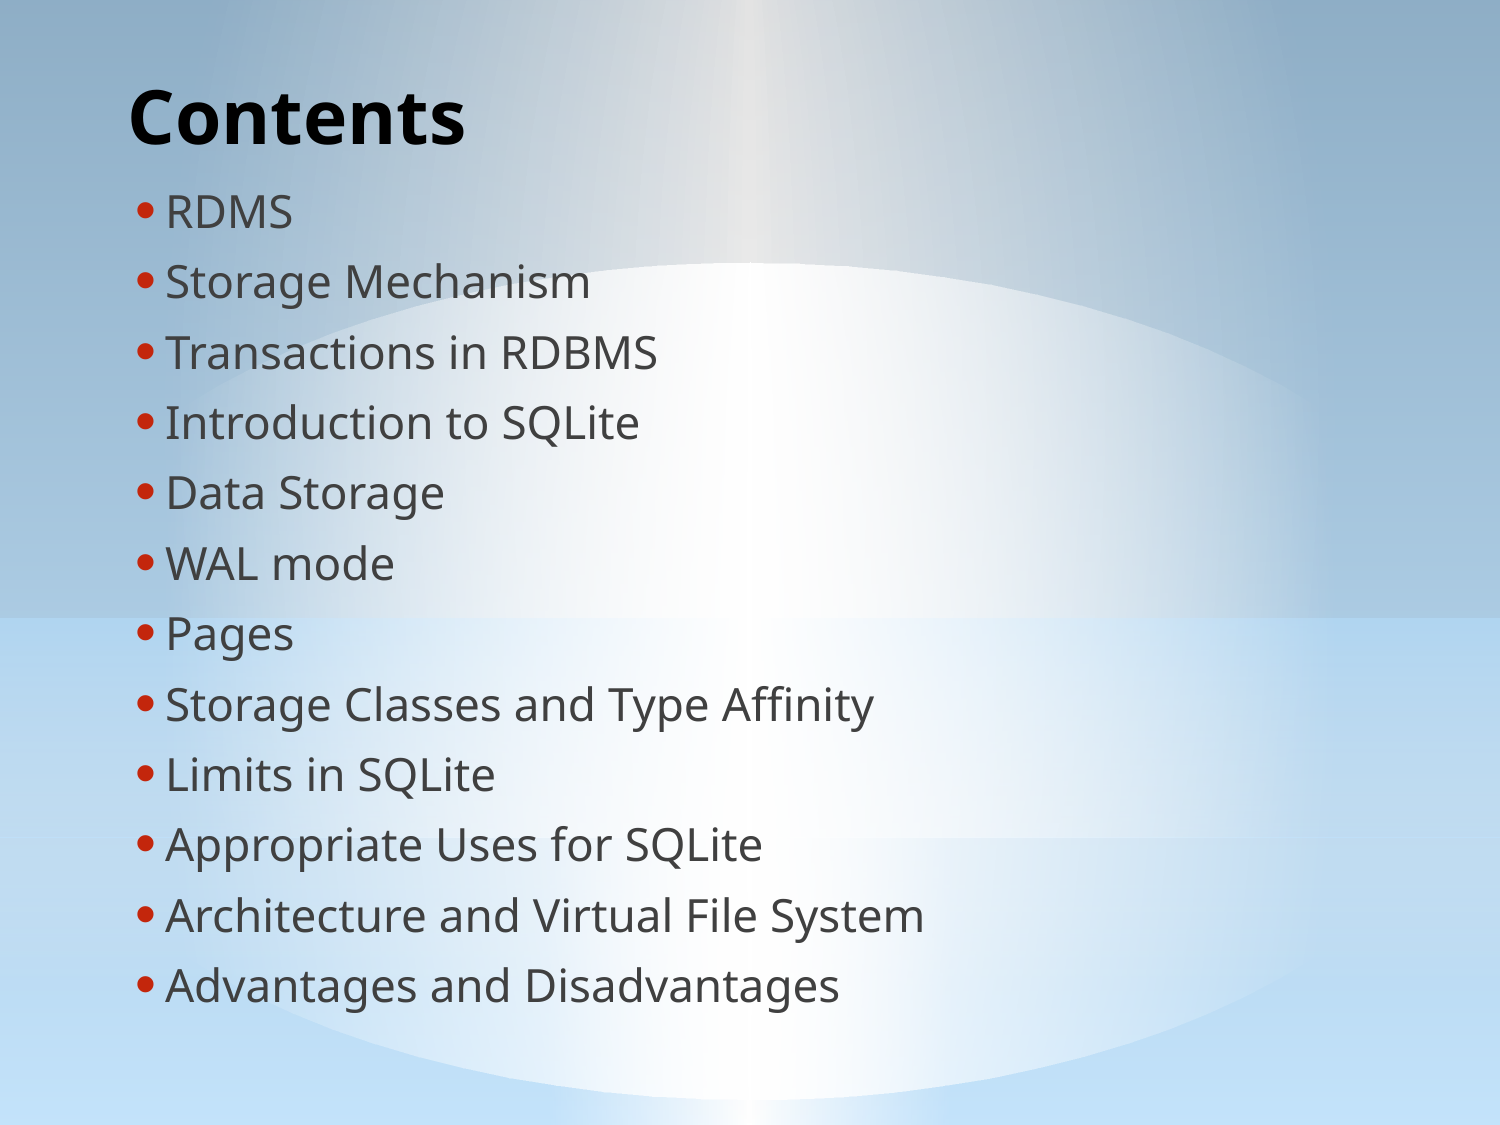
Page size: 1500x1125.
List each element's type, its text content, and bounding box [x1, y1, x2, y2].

title Contents [112, 62, 1281, 174]
list RDMS Storage Mechanism Transactions in RDBMS Introduction to SQLite Data Storage WAL mode Pages Storage Classes and Type Affinity Limits in SQLite Appropriate Uses for SQLite Architecture and Virtual File System Advantages and Disadvantages [112, 174, 1413, 1075]
